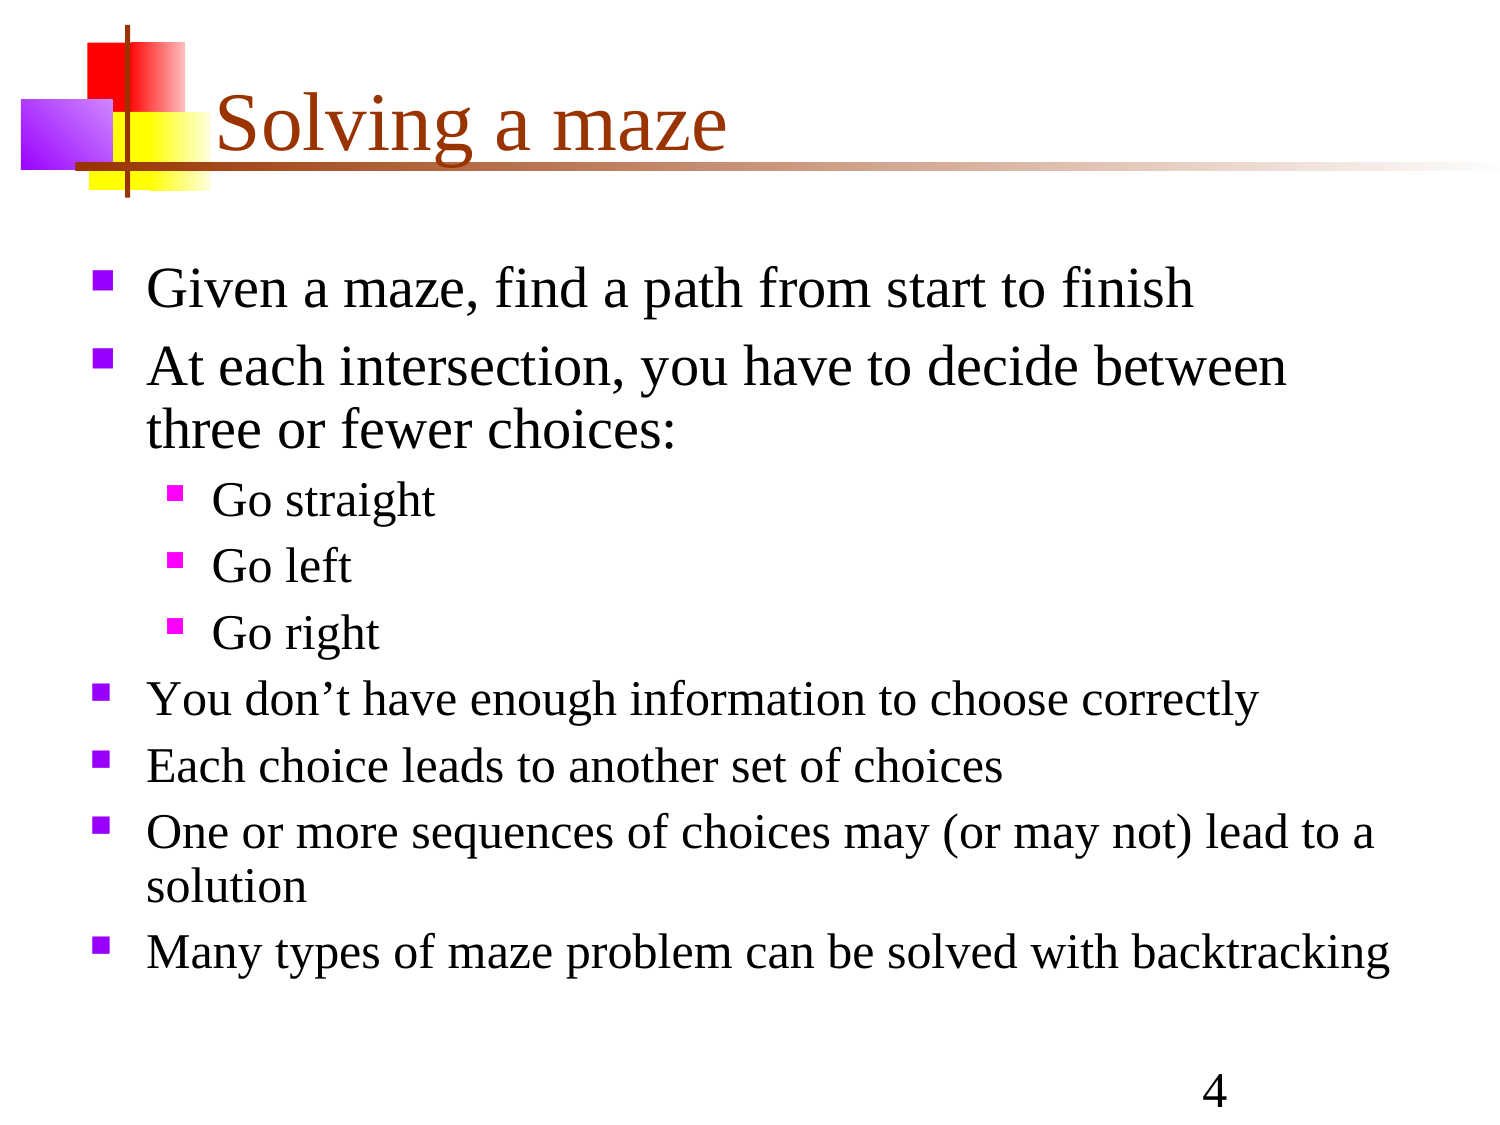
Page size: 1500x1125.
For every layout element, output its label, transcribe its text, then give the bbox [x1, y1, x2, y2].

list Given a maze, find a path from start to finish At each intersection, you have to decide between three or fewer choices: Go straight Go left Go right You don’t have enough information to choose correctly Each choice leads to another set of choices One or more sequences of choices may (or may not) lead to a solution Many types of maze problem can be solved with backtracking [75, 249, 1413, 1001]
title Solving a maze [199, 37, 1479, 175]
